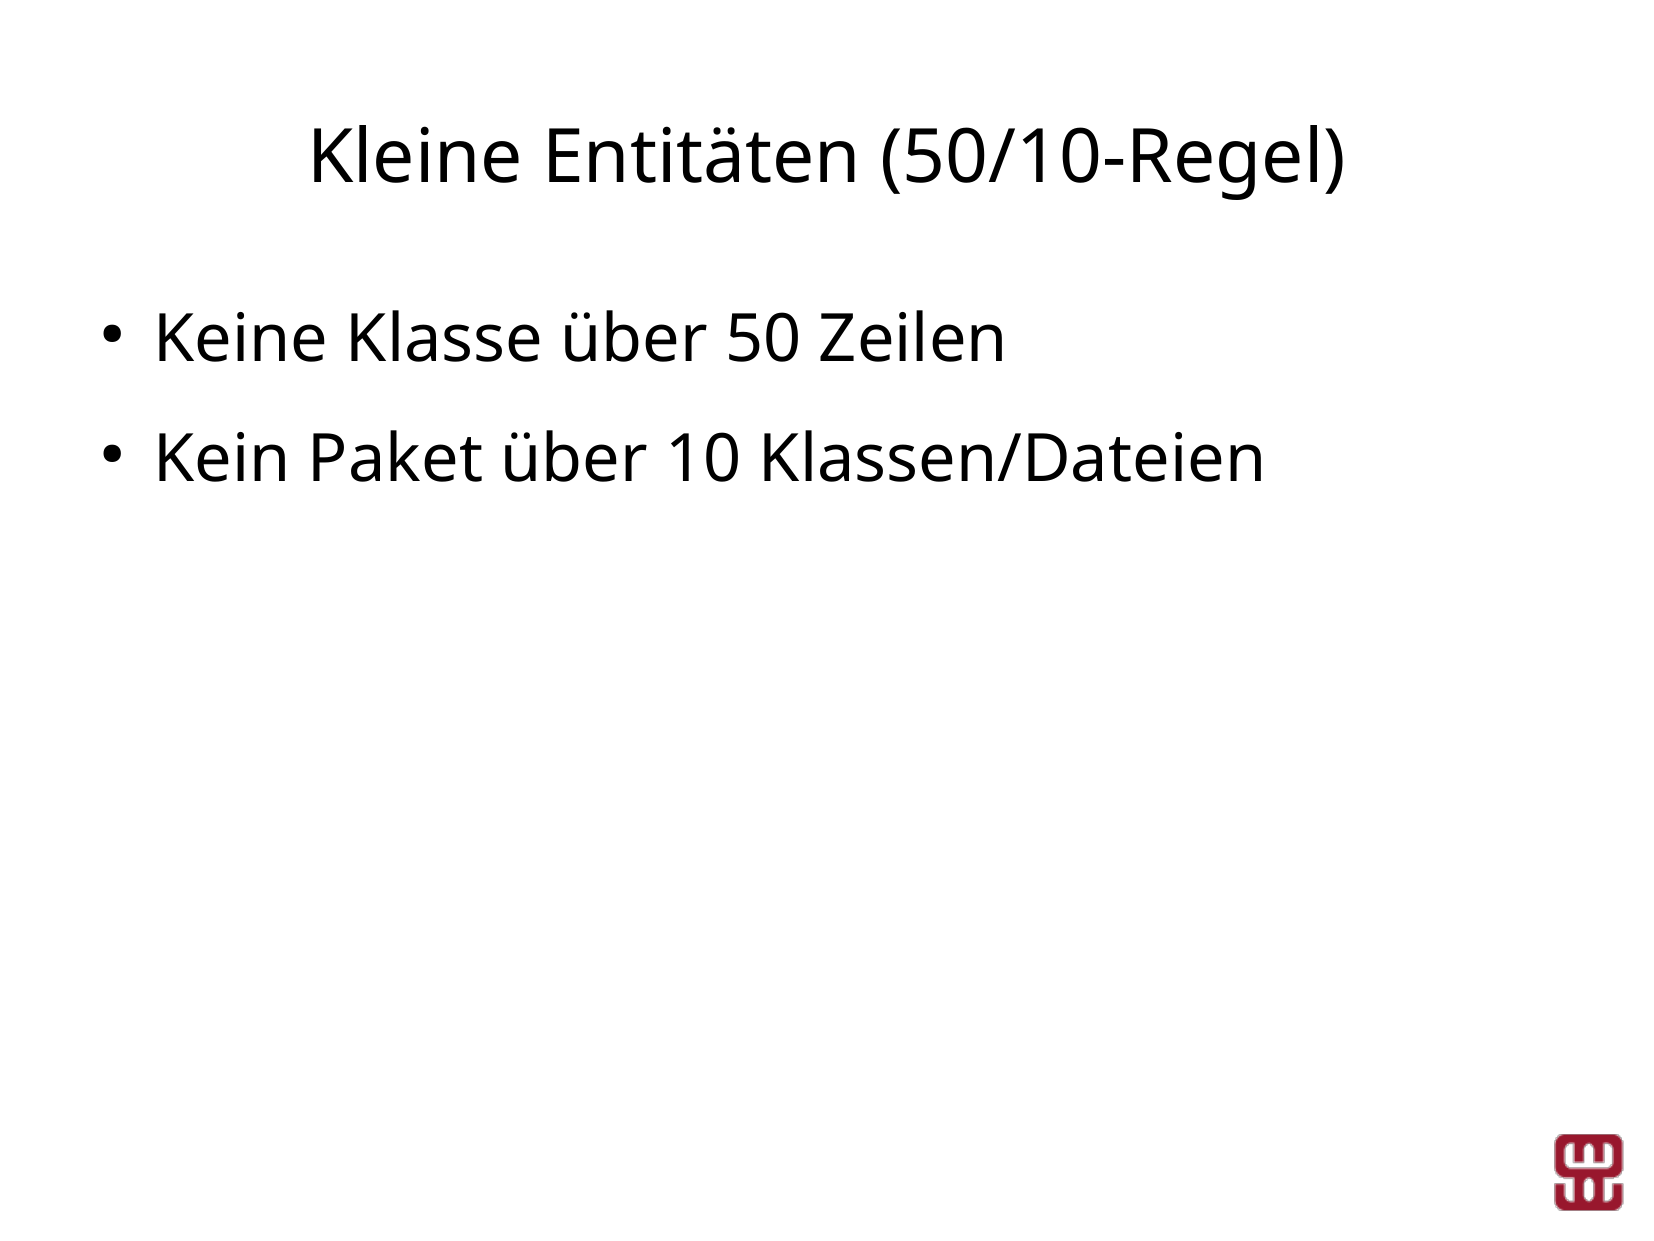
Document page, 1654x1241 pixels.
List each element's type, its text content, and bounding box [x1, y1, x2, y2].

picture [1553, 1133, 1625, 1214]
title Kleine Entitäten (50/10-Regel) [82, 56, 1571, 250]
list Keine Klasse über 50 Zeilen Kein Paket über 10 Klassen/Dateien [82, 290, 1571, 1094]
